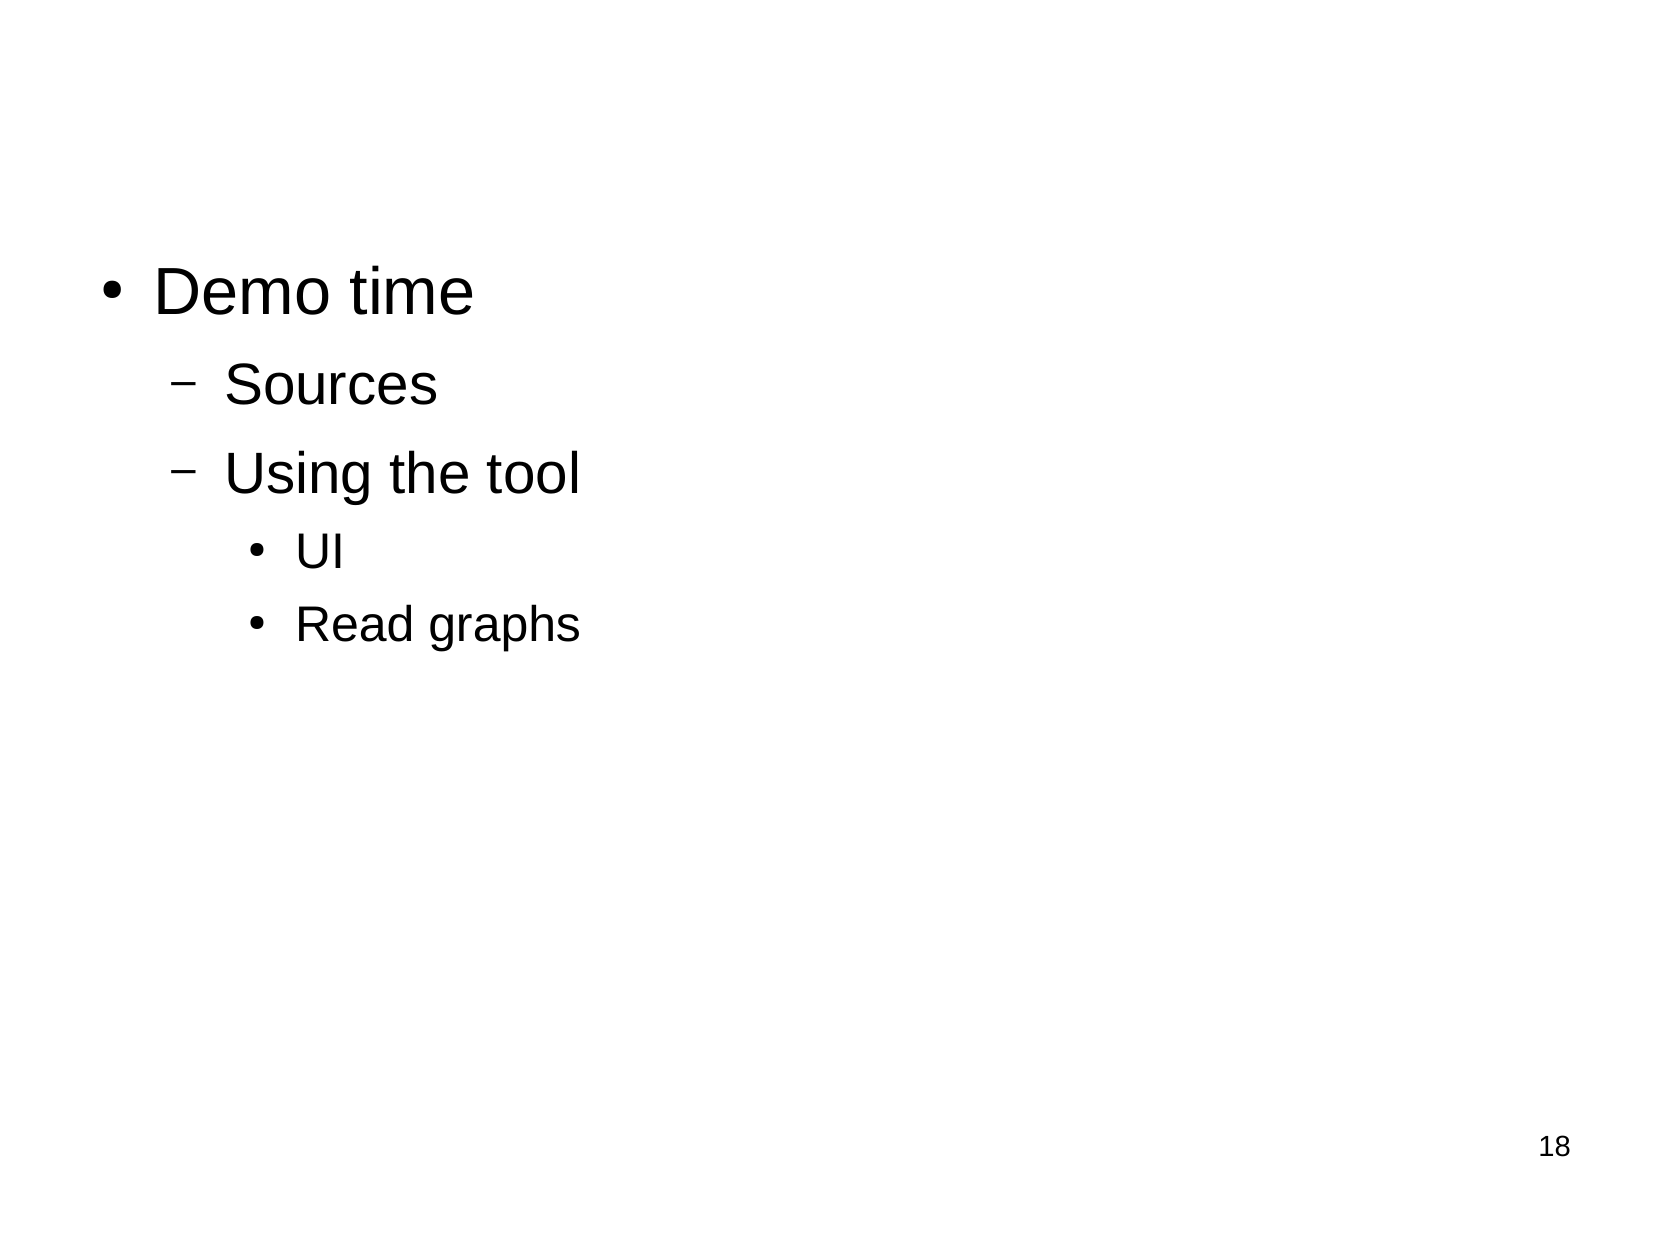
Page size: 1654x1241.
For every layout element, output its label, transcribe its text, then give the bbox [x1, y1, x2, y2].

list Demo time Sources Using the tool UI Read graphs [82, 253, 1571, 1118]
